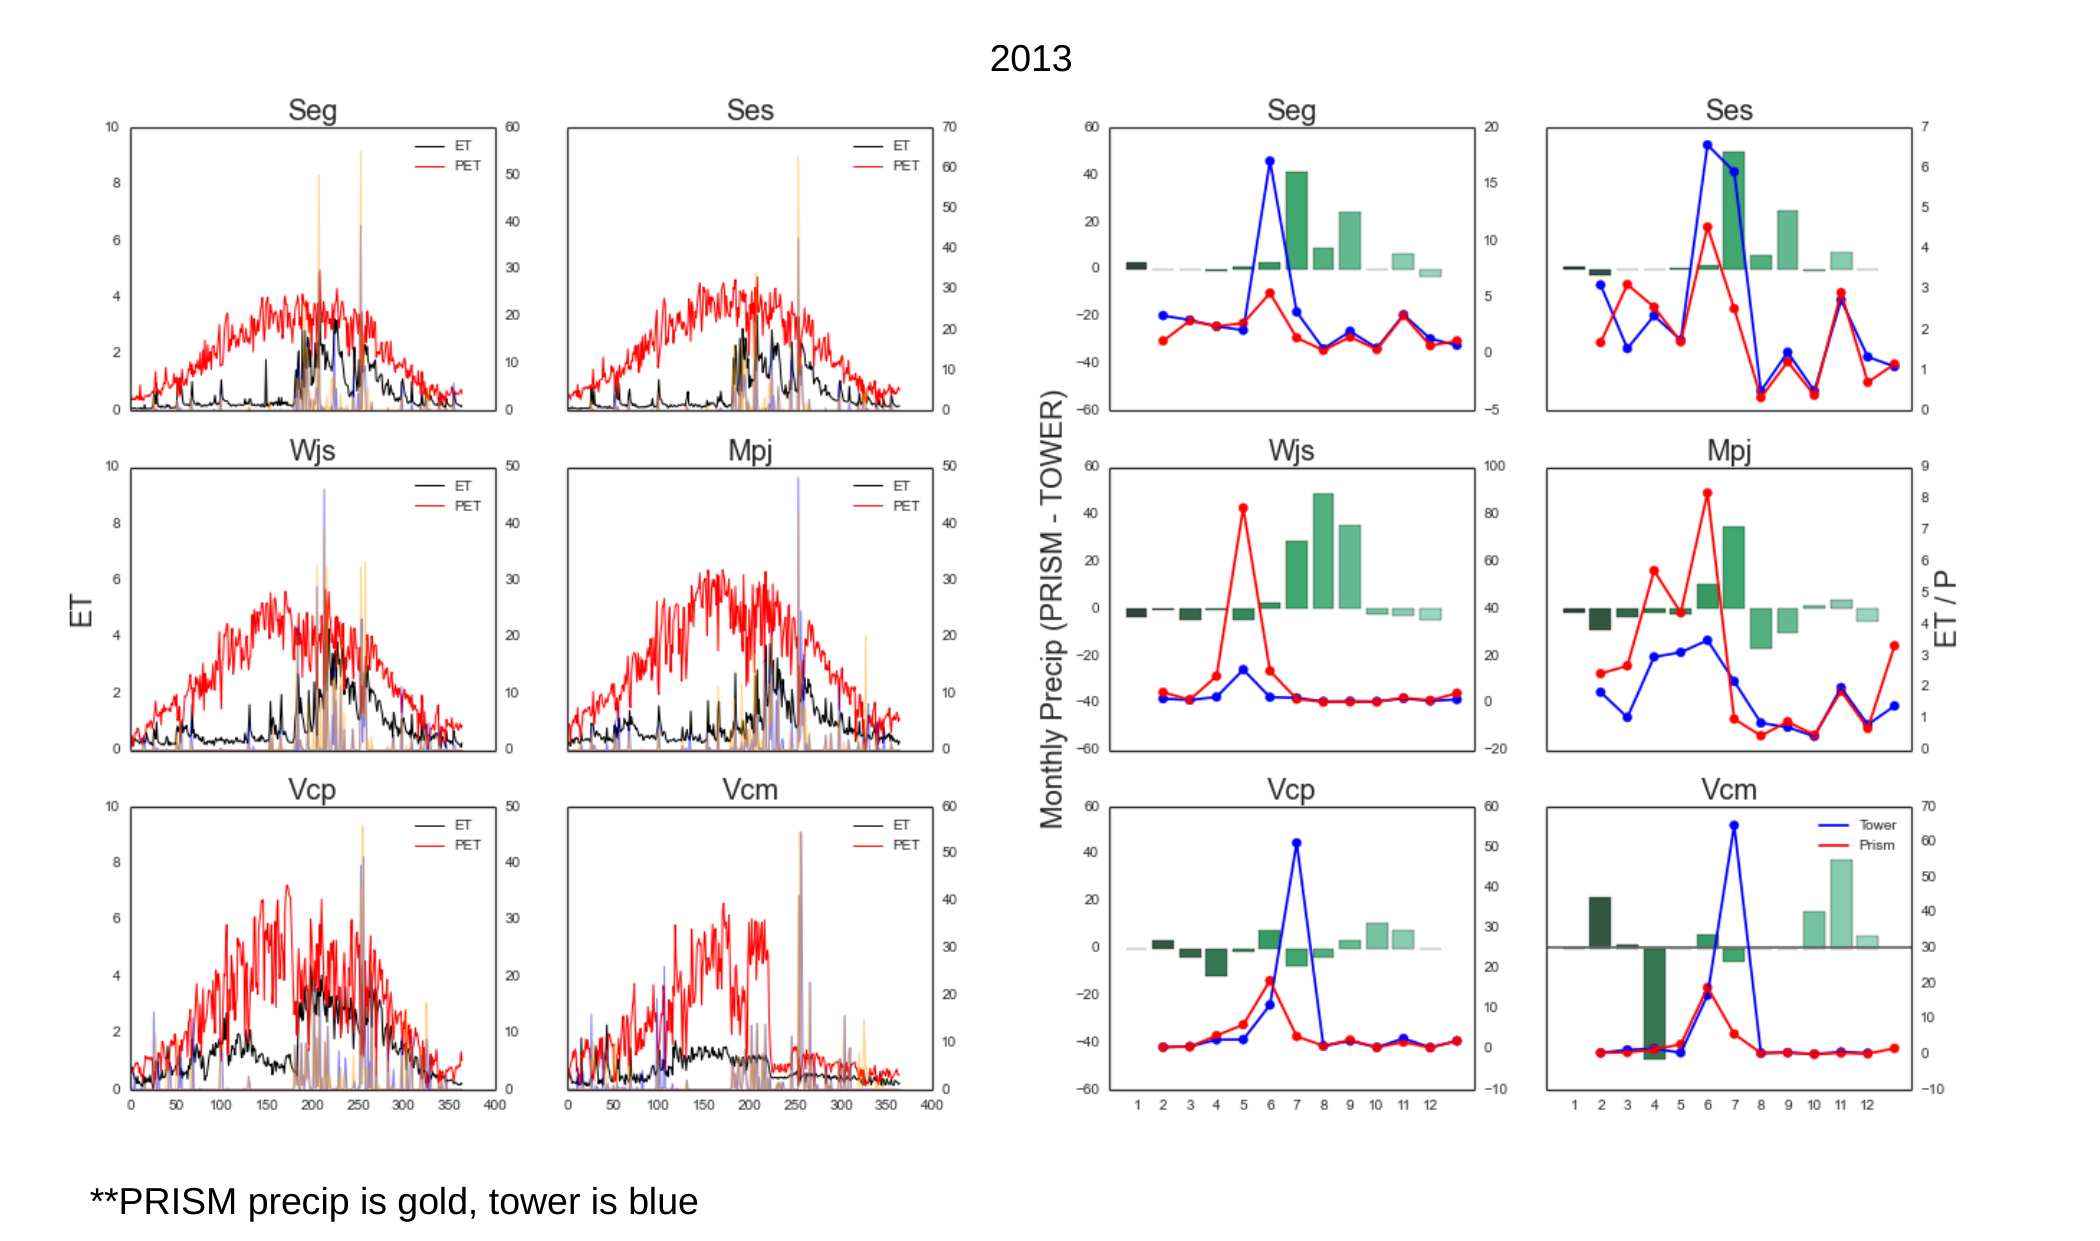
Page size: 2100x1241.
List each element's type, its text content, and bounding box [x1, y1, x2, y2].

text_box **PRISM precip is gold, tower is blue [75, 1173, 943, 1231]
picture [1, 4, 2015, 1241]
text_box 2013 [975, 30, 1096, 87]
